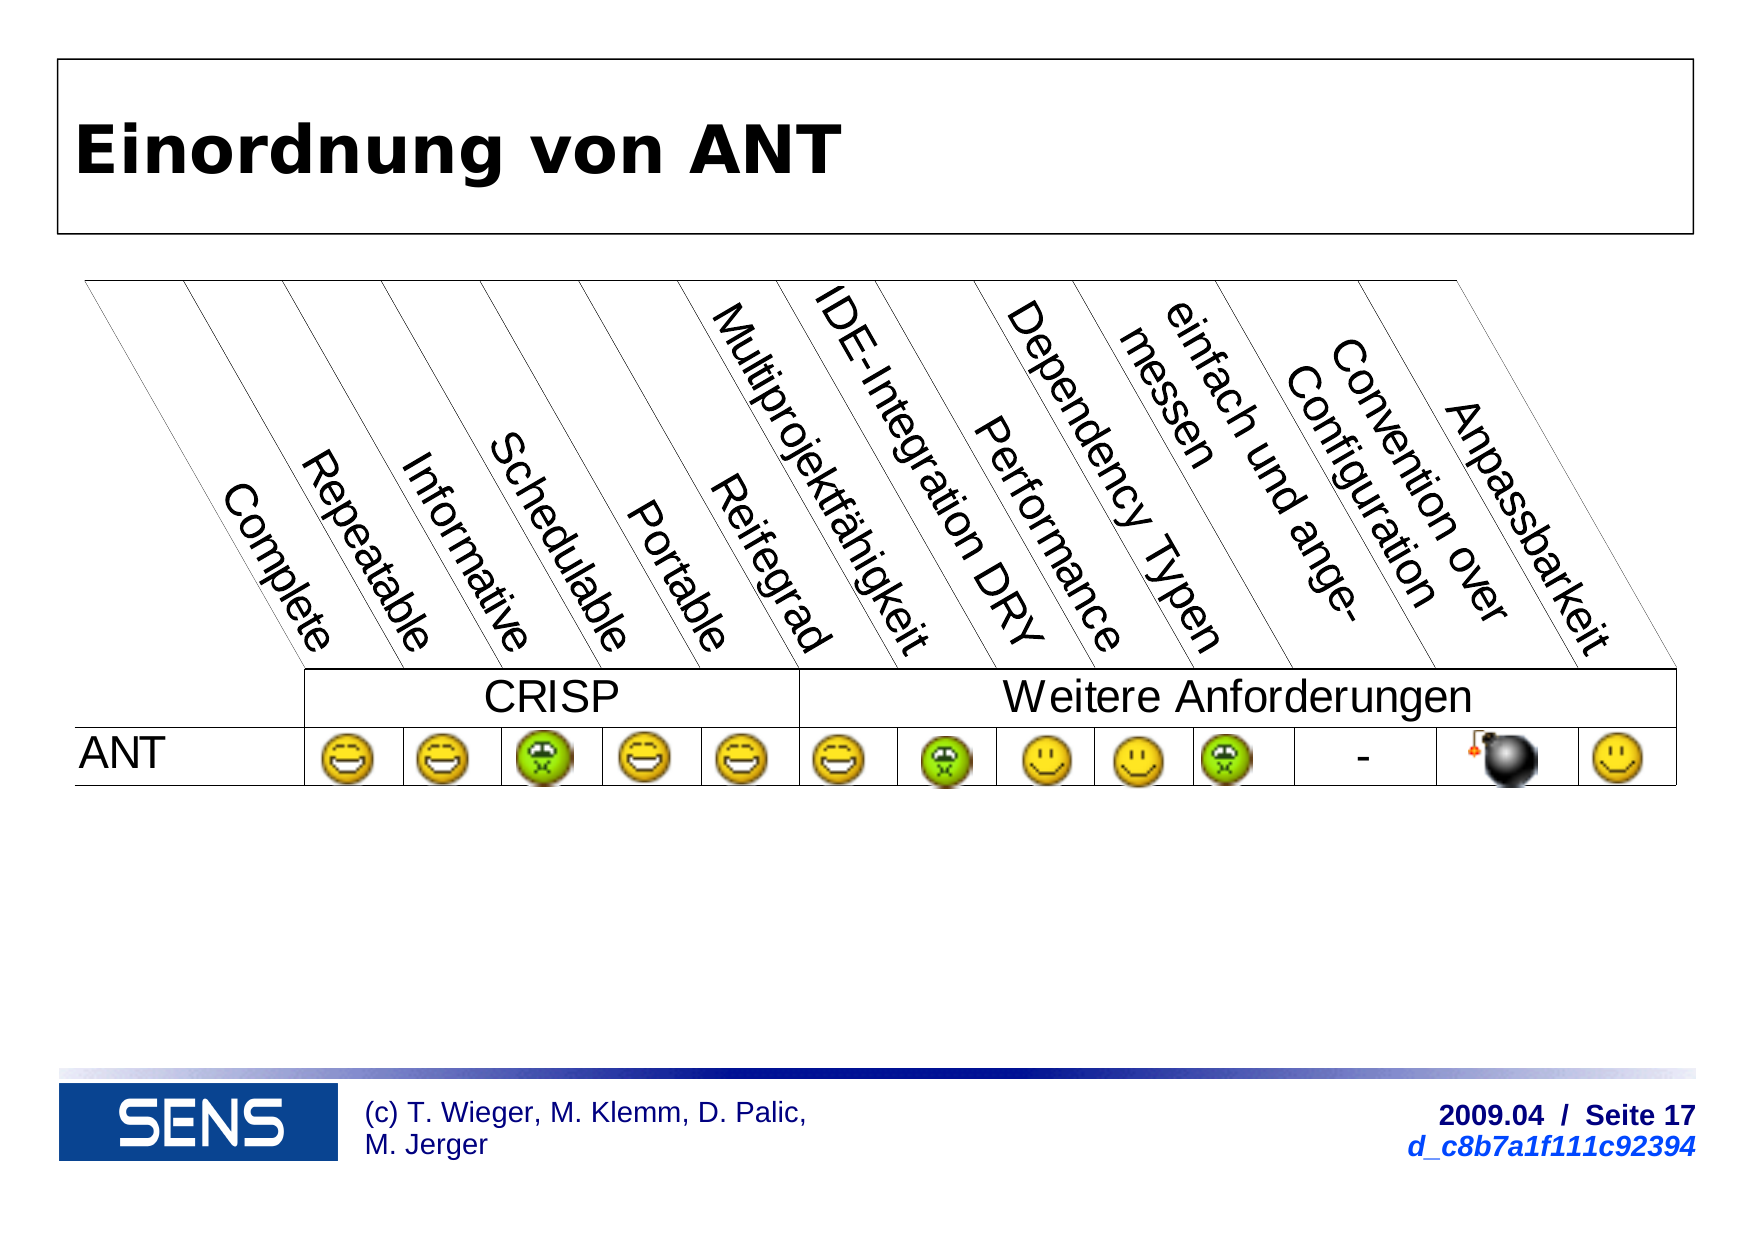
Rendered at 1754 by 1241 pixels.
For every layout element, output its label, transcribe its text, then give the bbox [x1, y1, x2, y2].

picture [59, 1068, 1696, 1079]
title Einordnung von ANT [73, 61, 1693, 241]
chart [73, 280, 1683, 850]
picture [59, 1083, 338, 1161]
